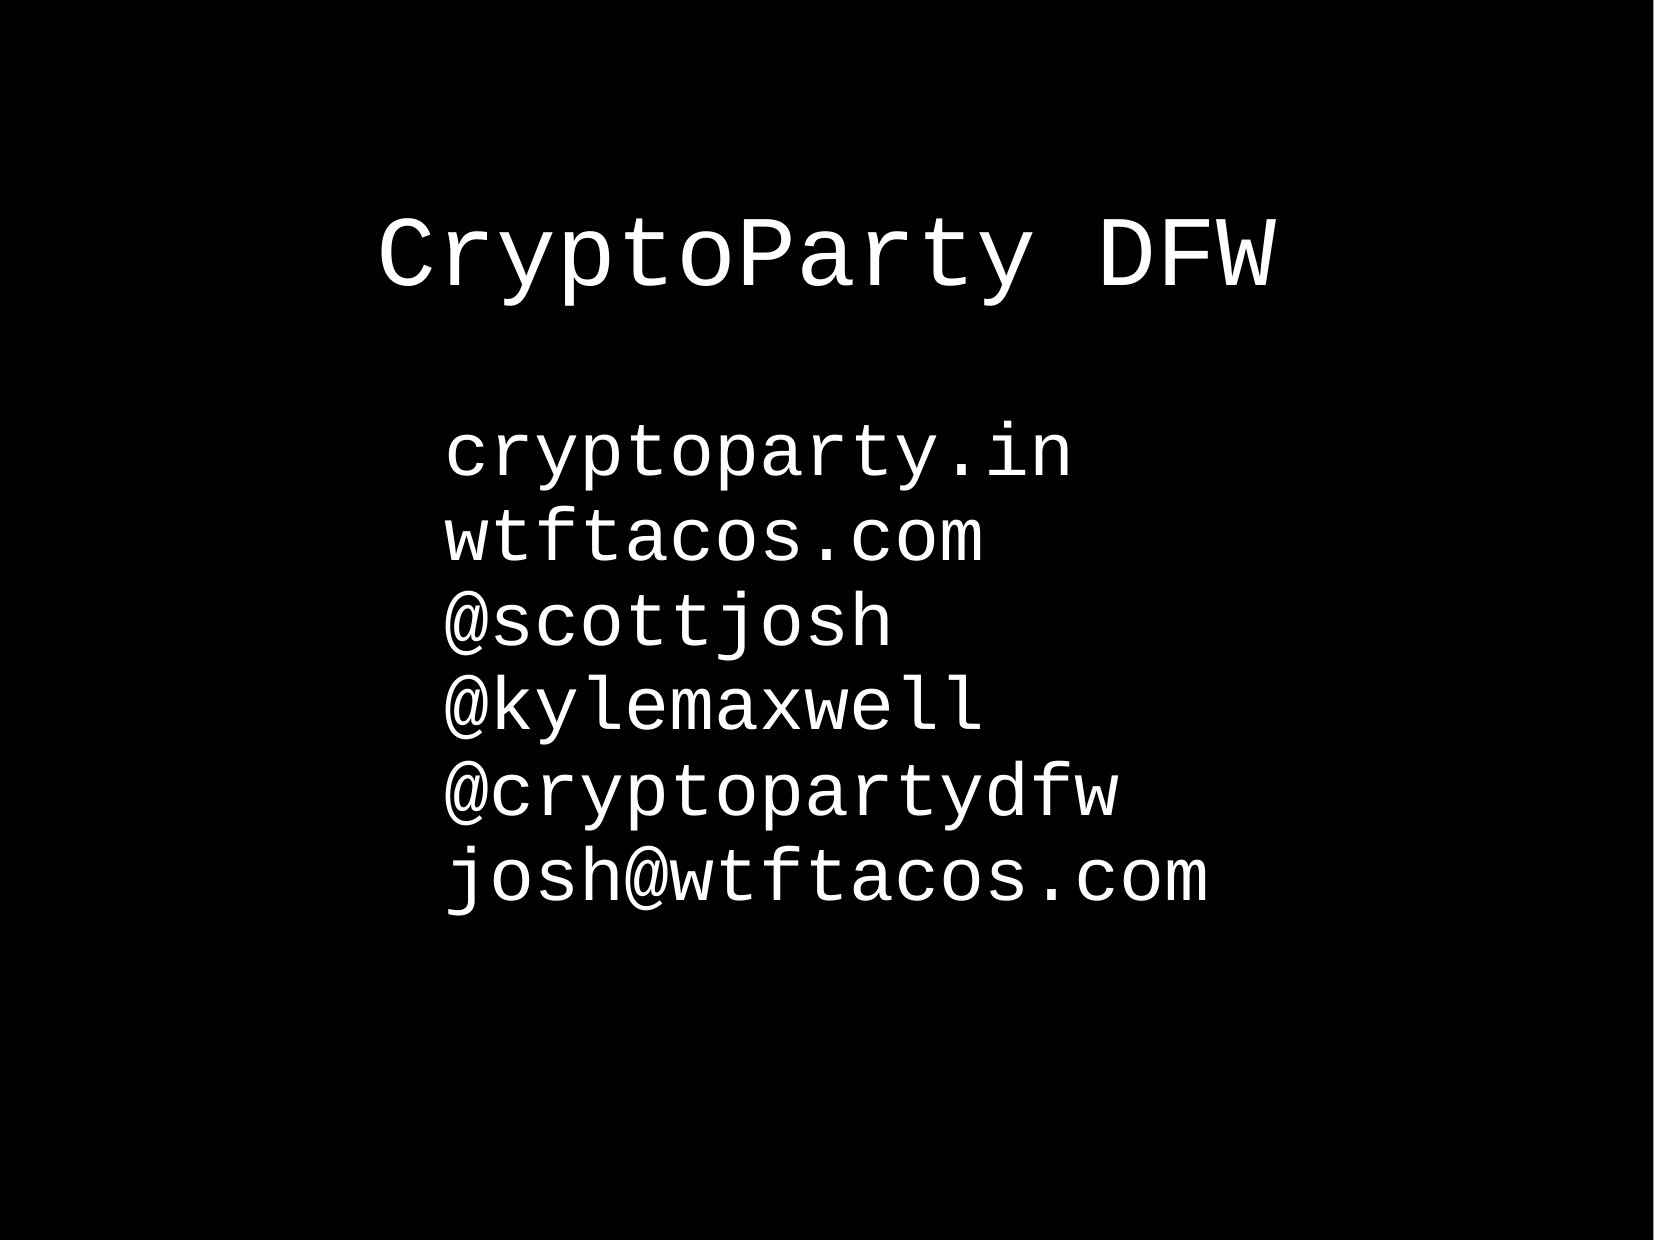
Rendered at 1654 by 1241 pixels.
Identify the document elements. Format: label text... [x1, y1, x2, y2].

text_box cryptoparty.in wtftacos.com @scottjosh @kylemaxwell @cryptopartydfw josh@wtftacos.com [429, 405, 1225, 931]
text_box CryptoParty DFW [361, 195, 1292, 324]
